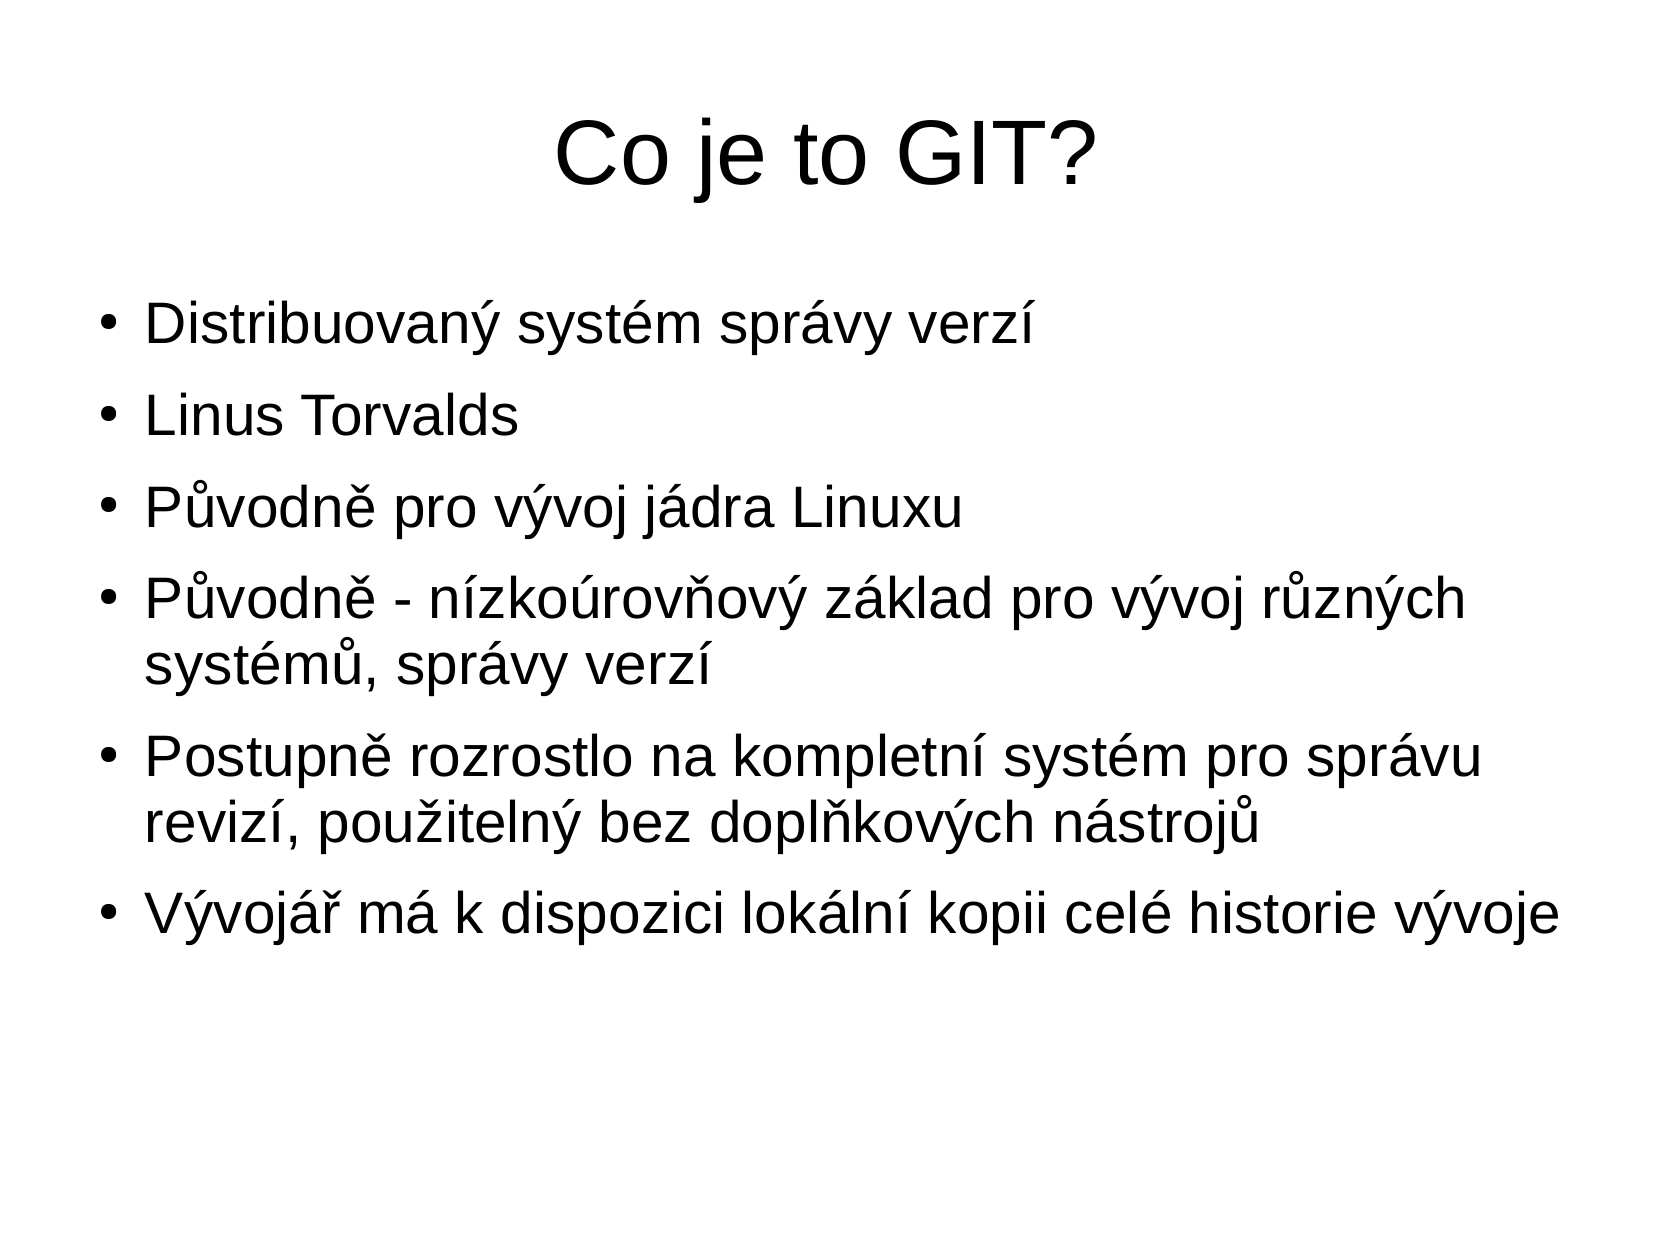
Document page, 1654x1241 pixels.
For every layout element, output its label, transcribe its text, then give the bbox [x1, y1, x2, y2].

title Co je to GIT? [82, 49, 1571, 257]
list Distribuovaný systém správy verzí Linus Torvalds Původně pro vývoj jádra Linuxu Původně - nízkoúrovňový základ pro vývoj různých systémů, správy verzí Postupně rozrostlo na kompletní systém pro správu revizí, použitelný bez doplňkových nástrojů Vývojář má k dispozici lokální kopii celé historie vývoje [82, 290, 1571, 1010]
